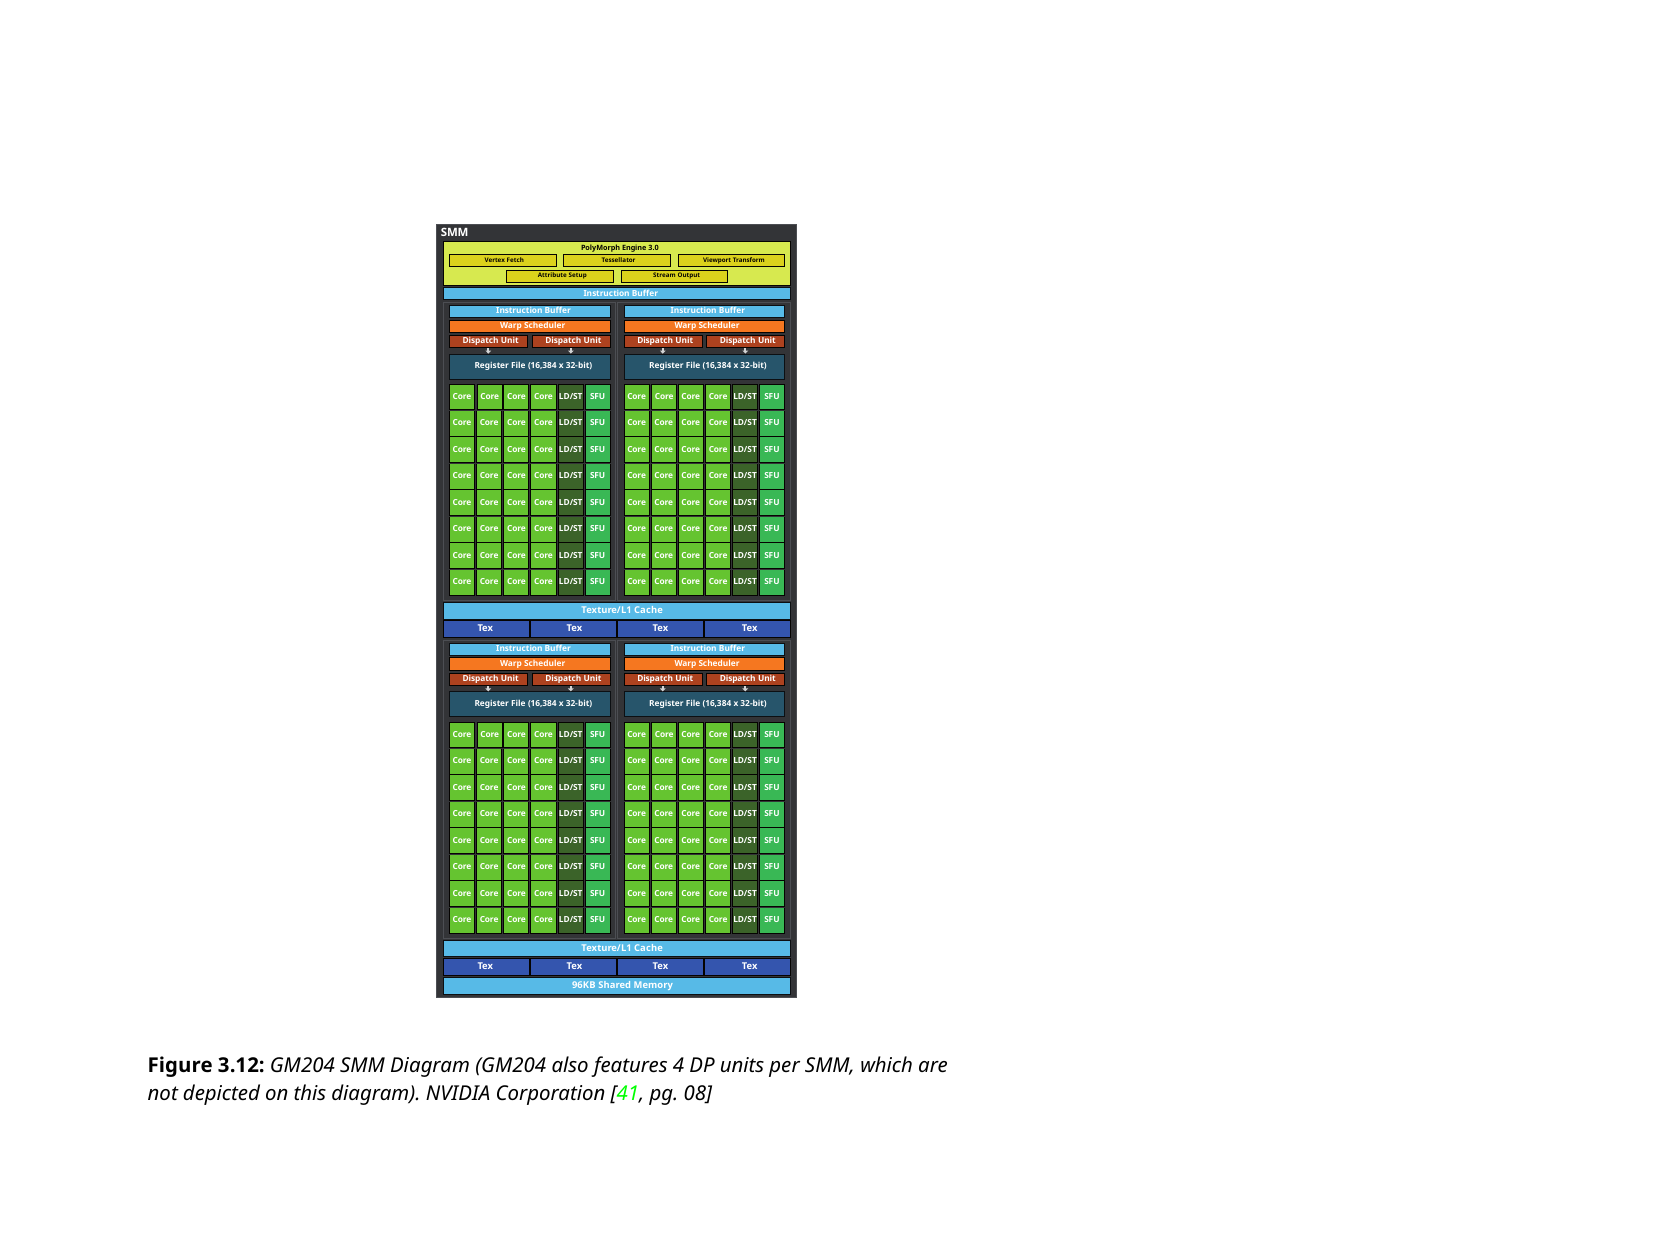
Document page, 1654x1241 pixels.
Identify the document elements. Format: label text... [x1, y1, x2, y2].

text_box Core [627, 390, 649, 403]
text_box Core [534, 417, 556, 429]
text_box Instruction Buffer [496, 642, 577, 655]
text_box Register File (16,384 x 32-bit) [474, 360, 609, 372]
text_box SFU [589, 807, 609, 820]
text_box Dispatch Unit [637, 334, 699, 347]
text_box Core [627, 576, 649, 588]
text_box Core [534, 755, 556, 767]
text_box LD/ST [733, 913, 760, 926]
text_box not depicted on this diagram). NVIDIA Corporation [41, pg. 08] [147, 1078, 680, 1102]
text_box SFU [764, 443, 783, 456]
text_box Core [507, 834, 529, 847]
text_box SFU [589, 523, 609, 535]
text_box Core [708, 443, 731, 456]
text_box Core [479, 860, 502, 873]
text_box Core [654, 755, 676, 767]
text_box LD/ST [558, 807, 586, 820]
text_box Core [708, 576, 731, 588]
text_box Tex [566, 959, 586, 973]
text_box Stream Output [653, 271, 704, 281]
text_box Core [708, 470, 731, 482]
text_box Core [627, 417, 649, 429]
text_box Viewport Transform [703, 255, 772, 265]
text_box SFU [764, 834, 783, 847]
text_box Core [534, 781, 556, 794]
text_box Core [479, 807, 502, 820]
text_box Tex [652, 959, 672, 973]
text_box Core [654, 860, 676, 873]
text_box LD/ST [558, 576, 586, 588]
text_box Core [534, 470, 556, 482]
text_box Core [708, 728, 731, 741]
text_box Instruction Buffer [670, 642, 752, 655]
text_box Core [479, 913, 502, 926]
text_box Core [681, 390, 703, 403]
text_box Core [708, 523, 731, 535]
text_box Core [452, 523, 475, 535]
text_box SFU [764, 755, 783, 767]
text_box Instruction Buffer [583, 287, 664, 300]
text_box Core [452, 834, 475, 847]
text_box Core [479, 834, 502, 847]
text_box Core [507, 755, 529, 767]
text_box Core [708, 755, 731, 767]
text_box SFU [589, 549, 609, 562]
text_box Dispatch Unit [719, 334, 782, 347]
text_box Core [507, 807, 529, 820]
text_box SFU [589, 887, 609, 900]
text_box Core [452, 576, 475, 588]
text_box Core [654, 728, 677, 741]
text_box Tex [741, 621, 762, 636]
text_box Core [534, 496, 556, 509]
text_box SFU [764, 417, 783, 429]
text_box LD/ST [733, 443, 760, 456]
text_box Core [627, 470, 649, 482]
text_box Core [708, 834, 731, 847]
text_box Instruction Buffer [670, 304, 752, 317]
text_box LD/ST [733, 728, 760, 741]
text_box SFU [589, 443, 609, 456]
text_box SFU [589, 390, 609, 403]
text_box Core [452, 781, 475, 794]
text_box Core [654, 576, 676, 588]
text_box Core [507, 860, 529, 873]
text_box Core [681, 417, 703, 429]
text_box Core [507, 781, 529, 794]
text_box Core [480, 728, 502, 741]
text_box Tex [477, 621, 497, 636]
text_box SFU [764, 887, 783, 900]
text_box Register File (16,384 x 32-bit) [649, 360, 784, 372]
text_box Core [479, 523, 502, 535]
text_box LD/ST [558, 728, 586, 741]
text_box Core [654, 913, 676, 926]
text_box Core [681, 807, 703, 820]
text_box SFU [589, 496, 609, 509]
text_box Core [479, 549, 502, 562]
text_box Register File (16,384 x 32-bit) [474, 697, 609, 710]
text_box Core [627, 781, 649, 794]
text_box SFU [764, 523, 783, 535]
text_box Core [507, 496, 529, 509]
text_box Warp Scheduler [674, 319, 747, 332]
text_box LD/ST [558, 523, 586, 535]
text_box Core [654, 549, 676, 562]
text_box Dispatch Unit [719, 672, 782, 684]
text_box Core [507, 443, 529, 456]
text_box Core [507, 470, 529, 482]
text_box LD/ST [733, 755, 760, 767]
text_box Core [654, 781, 676, 794]
text_box SFU [589, 834, 609, 847]
text_box SFU [764, 807, 783, 820]
text_box Tex [566, 621, 586, 636]
text_box Core [534, 887, 556, 900]
text_box Core [627, 834, 649, 847]
text_box LD/ST [558, 781, 586, 794]
text_box LD/ST [733, 781, 760, 794]
text_box Vertex Fetch [484, 255, 530, 265]
text_box [436, 225, 796, 998]
text_box LD/ST [558, 887, 586, 900]
text_box Core [452, 417, 475, 429]
text_box SFU [764, 549, 783, 562]
text_box Core [681, 755, 703, 767]
text_box Core [627, 755, 649, 767]
text_box Core [534, 807, 556, 820]
text_box Core [681, 781, 703, 794]
text_box Dispatch Unit [462, 334, 525, 347]
text_box Core [507, 390, 529, 403]
text_box Core [708, 913, 731, 926]
text_box Dispatch Unit [545, 334, 607, 347]
text_box Tex [477, 959, 497, 973]
text_box Core [654, 887, 676, 900]
text_box Core [627, 549, 649, 562]
text_box Core [479, 443, 502, 456]
text_box Core [452, 728, 475, 741]
text_box Core [479, 417, 502, 429]
text_box Core [708, 781, 731, 794]
text_box Core [534, 523, 556, 535]
text_box Core [681, 496, 703, 509]
text_box Core [708, 417, 731, 429]
text_box SFU [589, 728, 609, 741]
text_box Core [452, 913, 475, 926]
text_box SFU [764, 496, 783, 509]
text_box Core [627, 728, 649, 741]
text_box Instruction Buffer [496, 304, 577, 317]
text_box Warp Scheduler [500, 657, 572, 669]
text_box LD/ST [558, 443, 586, 456]
text_box LD/ST [733, 887, 760, 900]
text_box Core [654, 390, 677, 403]
text_box LD/ST [733, 834, 760, 847]
text_box Core [681, 728, 703, 741]
text_box Core [534, 390, 556, 403]
text_box Core [708, 887, 731, 900]
text_box LD/ST [558, 549, 586, 562]
text_box Core [507, 417, 529, 429]
text_box LD/ST [558, 913, 586, 926]
text_box Core [708, 860, 731, 873]
text_box Core [452, 860, 475, 873]
text_box Core [654, 834, 676, 847]
text_box Core [654, 470, 676, 482]
text_box Core [681, 913, 703, 926]
text_box Core [507, 728, 529, 741]
text_box Core [452, 549, 475, 562]
text_box Core [507, 887, 529, 900]
text_box LD/ST [558, 860, 586, 873]
text_box SFU [589, 860, 609, 873]
text_box Core [627, 496, 649, 509]
text_box SFU [589, 470, 609, 482]
text_box Core [681, 576, 703, 588]
text_box Core [654, 523, 676, 535]
text_box Core [681, 549, 703, 562]
text_box Core [534, 913, 556, 926]
text_box Core [534, 860, 556, 873]
text_box Core [654, 807, 676, 820]
text_box Core [708, 390, 731, 403]
text_box Warp Scheduler [500, 319, 572, 332]
text_box Core [627, 913, 649, 926]
text_box Core [479, 781, 502, 794]
text_box LD/ST [733, 390, 760, 403]
text_box SFU [589, 913, 609, 926]
text_box Tex [741, 959, 762, 973]
text_box LD/ST [558, 390, 586, 403]
text_box Core [654, 443, 676, 456]
text_box 96KB Shared Memory [572, 978, 684, 992]
text_box Core [627, 860, 649, 873]
text_box SFU [589, 417, 609, 429]
text_box Core [507, 913, 529, 926]
text_box Dispatch Unit [462, 672, 525, 684]
text_box Tessellator [601, 255, 641, 265]
text_box SFU [589, 781, 609, 794]
text_box Register File (16,384 x 32-bit) [649, 697, 784, 710]
text_box Core [681, 443, 703, 456]
text_box Core [507, 549, 529, 562]
text_box Core [452, 755, 475, 767]
text_box Core [452, 390, 475, 403]
text_box Figure 3.12: GM204 SMM Diagram (GM204 also features 4 DP units per SMM, which are [147, 1050, 937, 1074]
text_box SFU [589, 576, 609, 588]
text_box Core [479, 496, 502, 509]
text_box Core [479, 755, 502, 767]
text_box Core [708, 549, 731, 562]
text_box Core [534, 443, 556, 456]
text_box LD/ST [733, 417, 760, 429]
text_box Core [507, 576, 529, 588]
text_box LD/ST [733, 549, 760, 562]
text_box Core [654, 417, 676, 429]
text_box Core [627, 523, 649, 535]
text_box Core [452, 443, 475, 456]
text_box LD/ST [558, 417, 586, 429]
text_box SFU [764, 390, 783, 403]
text_box SFU [764, 860, 783, 873]
text_box Core [534, 728, 556, 741]
text_box LD/ST [733, 470, 760, 482]
text_box SFU [764, 728, 783, 741]
text_box LD/ST [733, 860, 760, 873]
text_box LD/ST [733, 807, 760, 820]
text_box Core [479, 887, 502, 900]
text_box Core [708, 496, 731, 509]
text_box Warp Scheduler [674, 657, 747, 669]
text_box Core [534, 576, 556, 588]
text_box Core [627, 807, 649, 820]
text_box Core [627, 887, 649, 900]
text_box SFU [589, 755, 609, 767]
text_box Core [507, 523, 529, 535]
text_box Core [654, 496, 676, 509]
text_box SFU [764, 470, 783, 482]
text_box Core [681, 523, 703, 535]
text_box Core [681, 860, 703, 873]
text_box Core [534, 549, 556, 562]
text_box Core [479, 576, 502, 588]
text_box Core [534, 834, 556, 847]
text_box Dispatch Unit [545, 672, 607, 684]
text_box LD/ST [558, 496, 586, 509]
text_box Texture/L1 Cache [581, 941, 673, 955]
text_box LD/ST [733, 576, 760, 588]
text_box Texture/L1 Cache [581, 603, 673, 617]
text_box Core [681, 834, 703, 847]
text_box LD/ST [558, 470, 586, 482]
text_box SMM [440, 224, 471, 241]
text_box Core [452, 470, 475, 482]
text_box Core [681, 470, 703, 482]
text_box LD/ST [733, 496, 760, 509]
text_box Tex [652, 621, 672, 636]
text_box Core [681, 887, 703, 900]
text_box Core [480, 390, 502, 403]
text_box Core [452, 496, 475, 509]
text_box LD/ST [558, 834, 586, 847]
text_box SFU [764, 913, 783, 926]
text_box LD/ST [558, 755, 586, 767]
text_box Attribute Setup [537, 271, 591, 281]
text_box Core [627, 443, 649, 456]
text_box Core [479, 470, 502, 482]
text_box SFU [764, 576, 783, 588]
text_box SFU [764, 781, 783, 794]
text_box Core [452, 887, 475, 900]
text_box LD/ST [733, 523, 760, 535]
text_box PolyMorph Engine 3.0 [581, 242, 667, 253]
text_box Dispatch Unit [637, 672, 699, 684]
text_box Core [708, 807, 731, 820]
text_box Core [452, 807, 475, 820]
